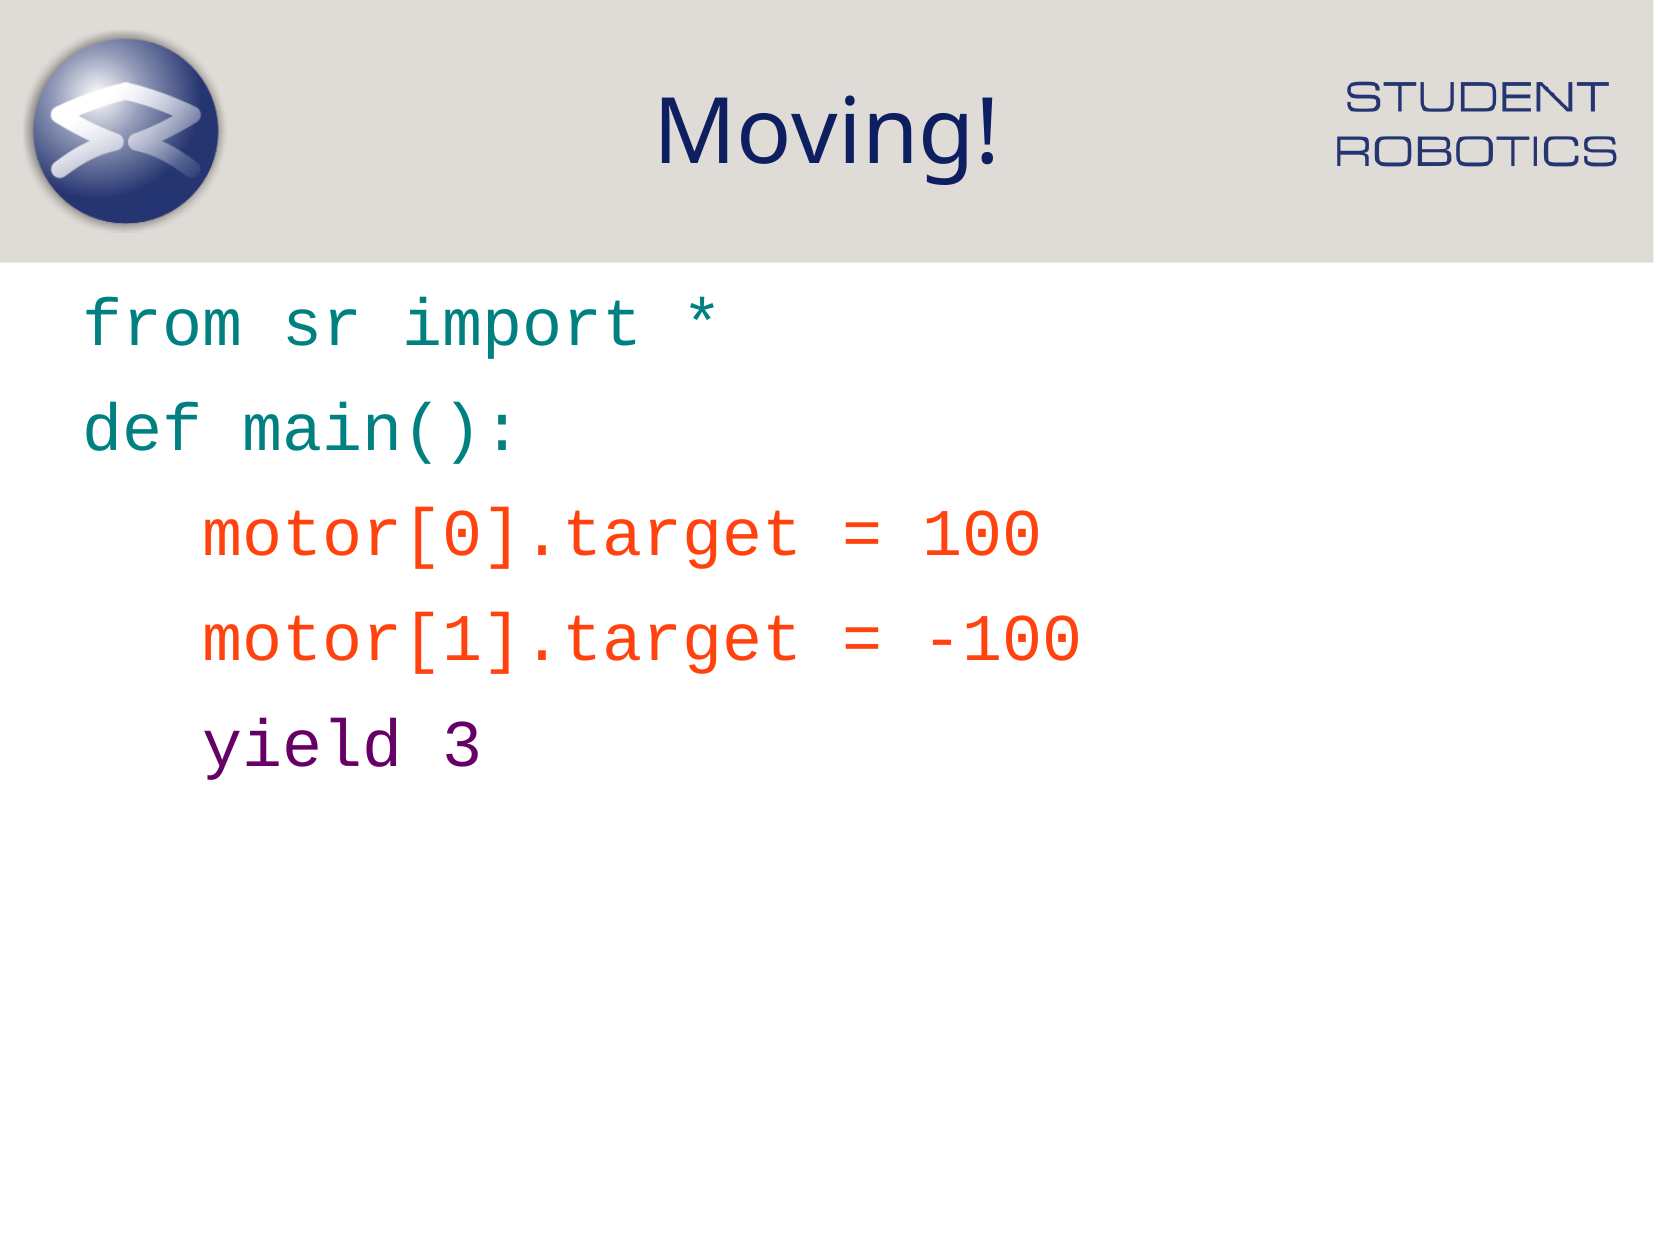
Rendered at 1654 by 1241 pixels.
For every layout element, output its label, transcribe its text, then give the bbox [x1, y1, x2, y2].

title Moving! [82, 0, 1571, 257]
picture [9, 19, 82, 245]
list from sr import * def main(): motor[0].target = 100 motor[1].target = -100 yield 3 [82, 290, 1571, 1094]
picture [1571, 68, 1633, 174]
